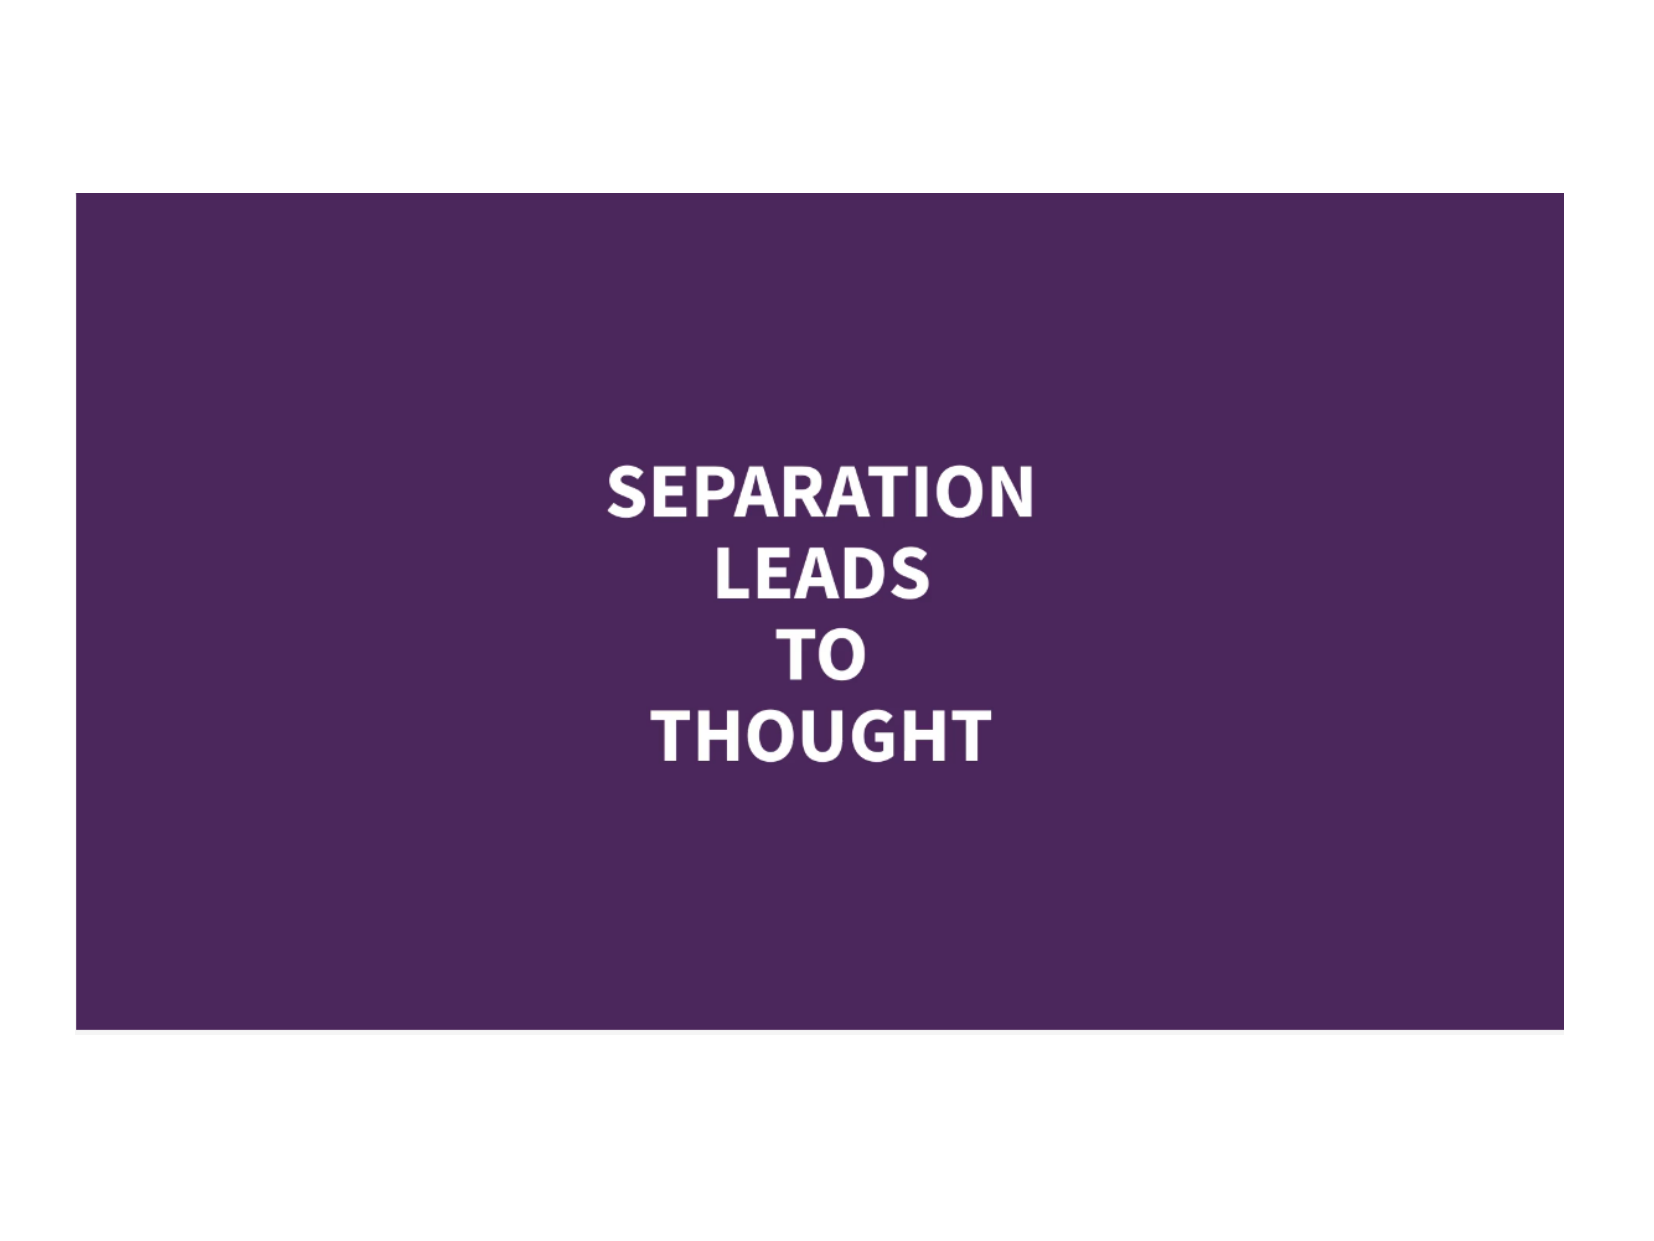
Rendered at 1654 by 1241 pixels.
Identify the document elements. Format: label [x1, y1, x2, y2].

picture [75, 193, 1564, 1036]
